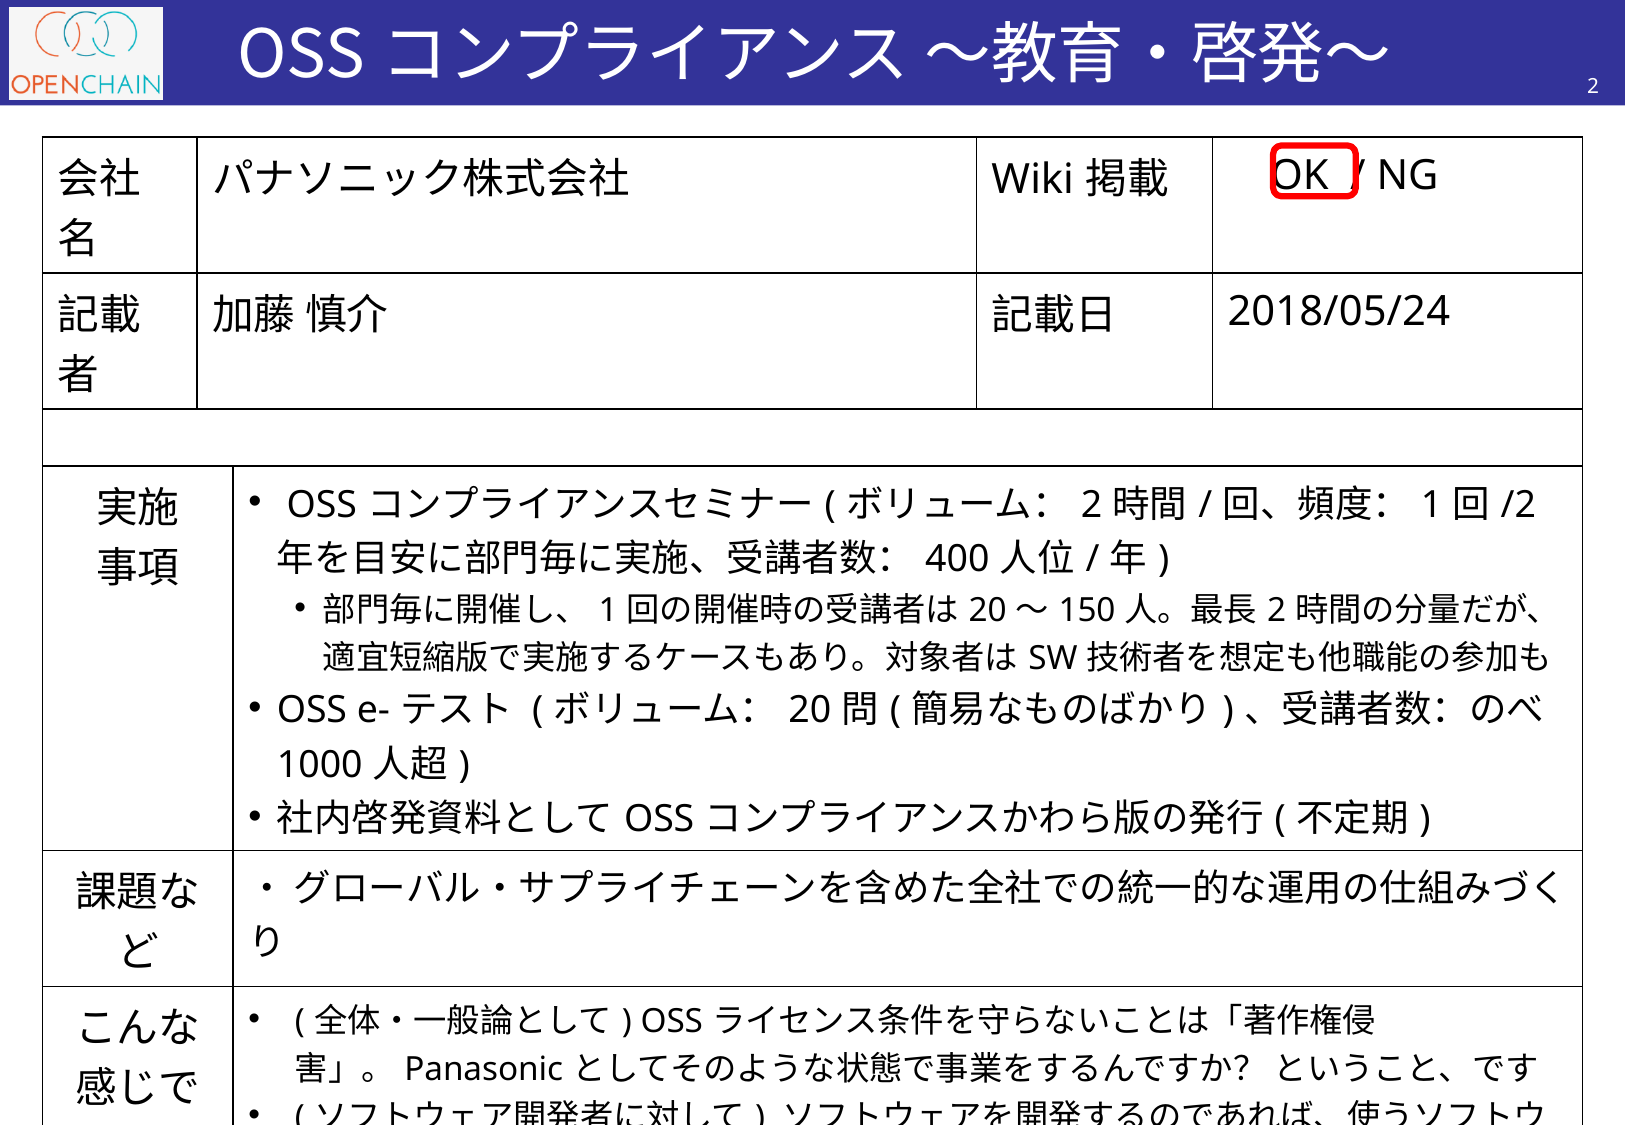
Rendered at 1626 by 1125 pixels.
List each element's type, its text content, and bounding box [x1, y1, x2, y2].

title OSSコンプライアンス ～教育・啓発～ [83, 0, 1546, 102]
table_cell OSSコンプライアンスセミナー(ボリューム：2時間/回、頻度：1回/2年を目安に部門毎に実施、受講者数：400人位/年) 部門毎に開催し、1回の開催時の受講者は20～150人。最長2時間の分量だが、適宜短縮版で実施するケースもあり。対象者はSW技術者を想定も他職能の参加も OSS e-テスト (ボリューム：20問(簡易なものばかり)、受講者数：のべ1000人超) 社内啓発資料としてOSSコンプライアンスかわら版の発行(不定期) [234, 467, 1582, 850]
table_cell ・ グローバル・サプライチェーンを含めた全社での統一的な運用の仕組みづくり [234, 851, 1582, 986]
table_cell こんな感じで話すことがあります [43, 987, 232, 1125]
picture [9, 7, 83, 100]
table_cell 2018/05/24 [1213, 274, 1582, 408]
table_cell 記載者 [43, 274, 196, 408]
table_cell [43, 410, 1582, 465]
table_cell 記載日 [977, 274, 1212, 408]
table_header 会社名 [43, 138, 196, 272]
table_cell (全体・一般論として) OSSライセンス条件を守らないことは「著作権侵害」。Panasonicとしてそのような状態で事業をするんですか？ ということ、です (ソフトウェア開発者に対して) ソフトウェアを開発するのであれば、使うソフトウェアがわかっていて当然ですよね。OSSコンプライアンスのためのOSS管理は、「OSSだからやらないといけない」いうわけではなくて、ソフトウェア管理の一環です。ソフトウェアの構成管理できていますか？ (条件に対する様々な意見に対して) 商品やサービスをリリースする際に、様々な条件がありますよね。あくまでOSSライセンスの条件もそのうちのひとつ、と考えましょう。例えば、他社サービスのロゴを載せる、取説に使っていることを示す、こんな使い方はしてはいけない、などなど、厳しい条件は他にもありますよね。 [234, 987, 1582, 1125]
table_header OK / NG [1213, 138, 1582, 272]
table_header Wiki掲載 [977, 138, 1212, 272]
table_cell 課題など [43, 851, 232, 986]
table_cell 実施 事項 [43, 467, 232, 850]
table_cell 加藤 慎介 [198, 274, 976, 408]
table_header パナソニック株式会社 [198, 138, 976, 272]
slide_number <number> [1522, 65, 1614, 105]
